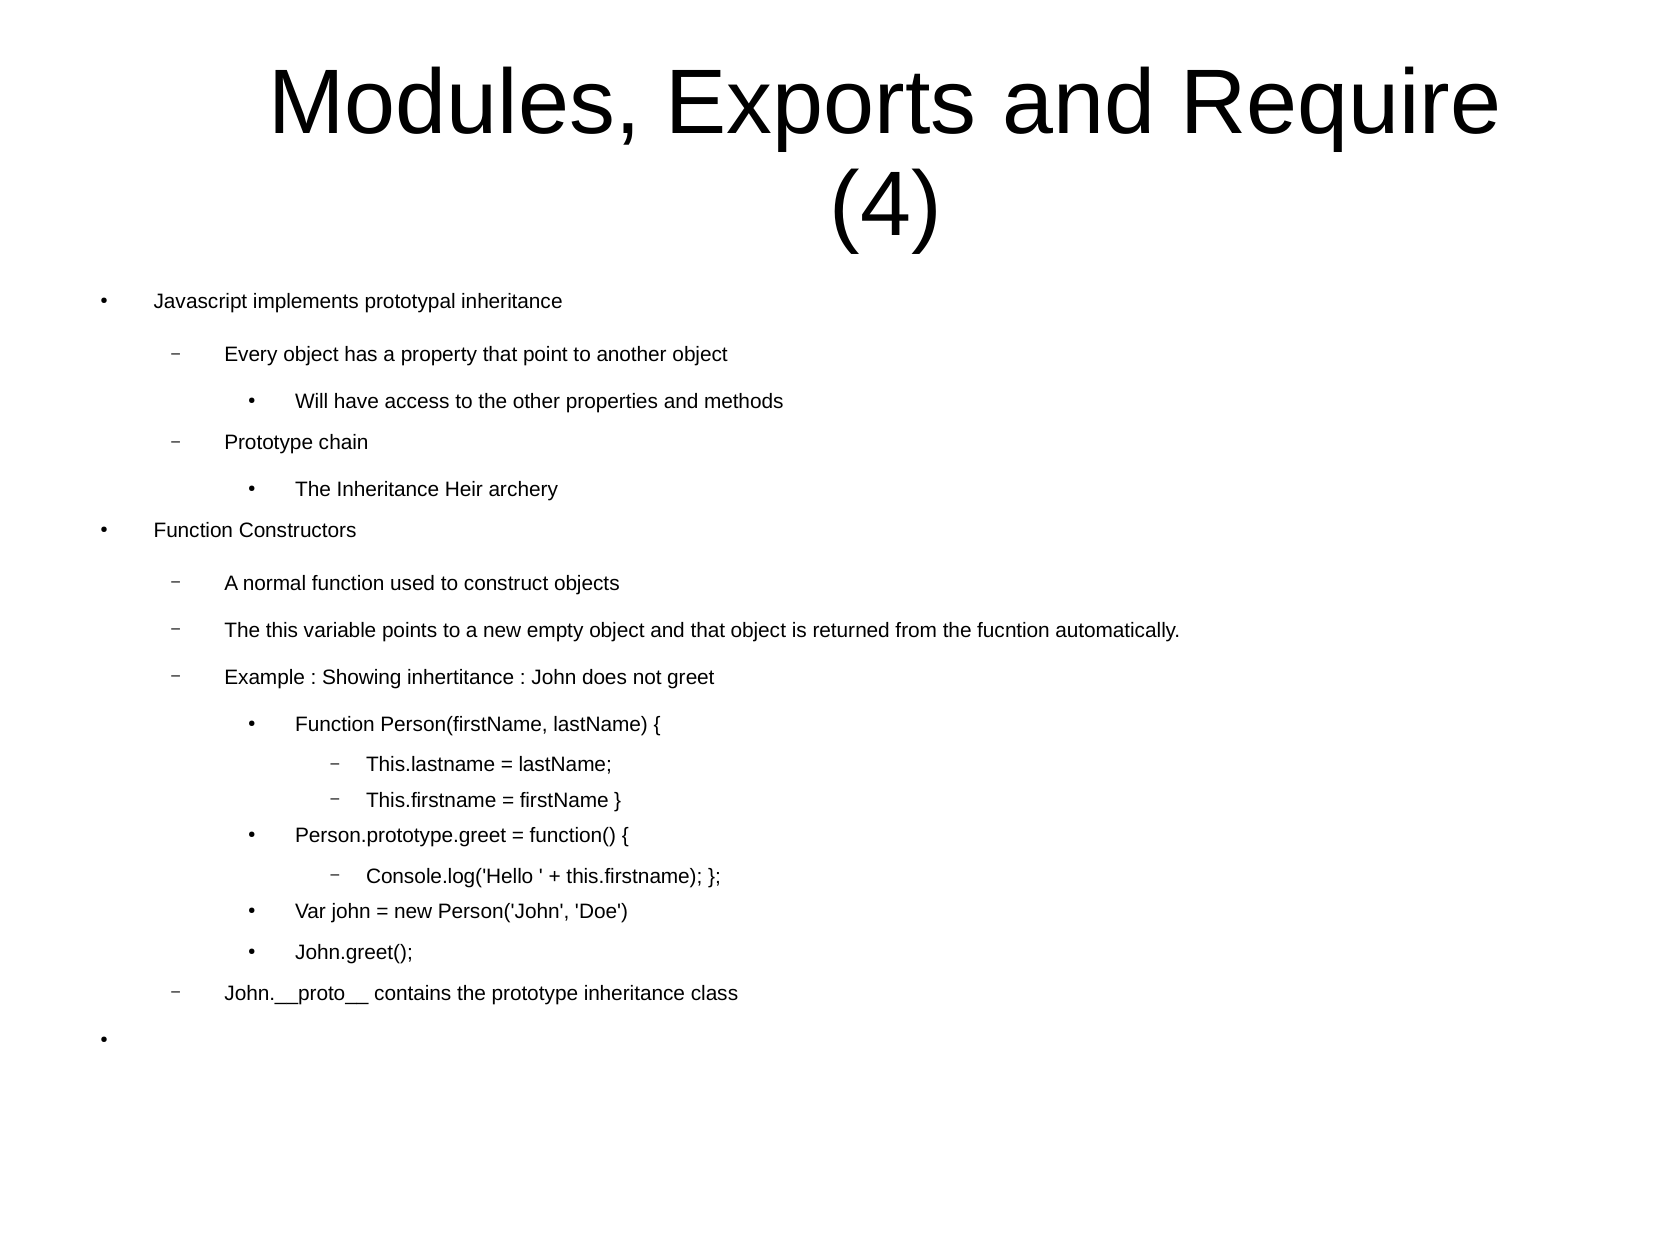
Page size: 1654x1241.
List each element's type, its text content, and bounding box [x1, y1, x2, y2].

title Modules, Exports and Require (4) [82, 49, 1571, 257]
list Javascript implements prototypal inheritance Every object has a property that point to another object Will have access to the other properties and methods Prototype chain The Inheritance Heir archery Function Constructors A normal function used to construct objects The this variable points to a new empty object and that object is returned from the fucntion automatically. Example : Showing inhertitance : John does not greet Function Person(firstName, lastName) { This.lastname = lastName; This.firstname = firstName } Person.prototype.greet = function() { Console.log('Hello ' + this.firstname); }; Var john = new Person('John', 'Doe') John.greet(); John.__proto__ contains the prototype inheritance class [82, 290, 1571, 1231]
